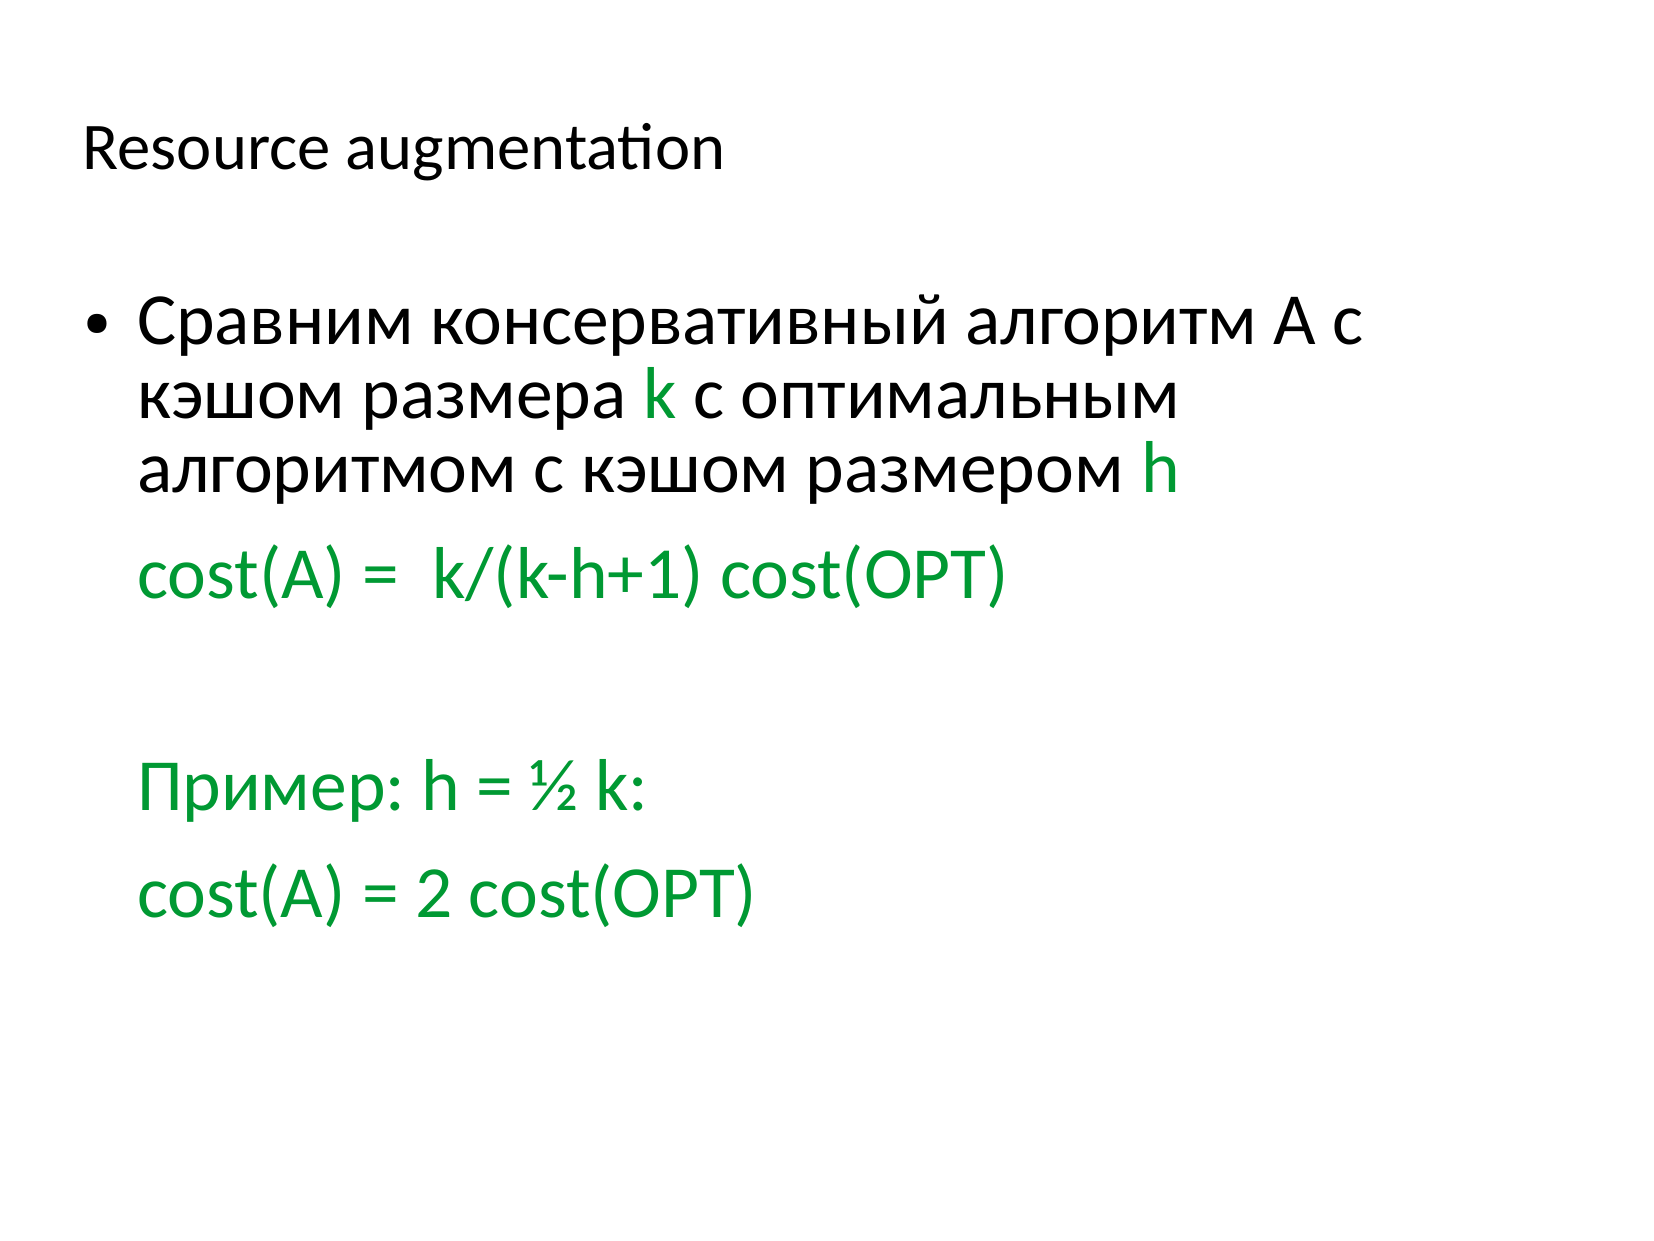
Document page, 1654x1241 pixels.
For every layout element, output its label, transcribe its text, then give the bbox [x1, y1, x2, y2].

title Resource augmentation [82, 49, 1571, 257]
list Сравним консервативный алгоритм A с кэшом размера k с оптимальным алгоритмом с кэшом размером h сost(A) = k/(k-h+1) cost(OPT) Пример: h = ½ k: cost(A) = 2 cost(OPT) [66, 289, 1555, 1108]
